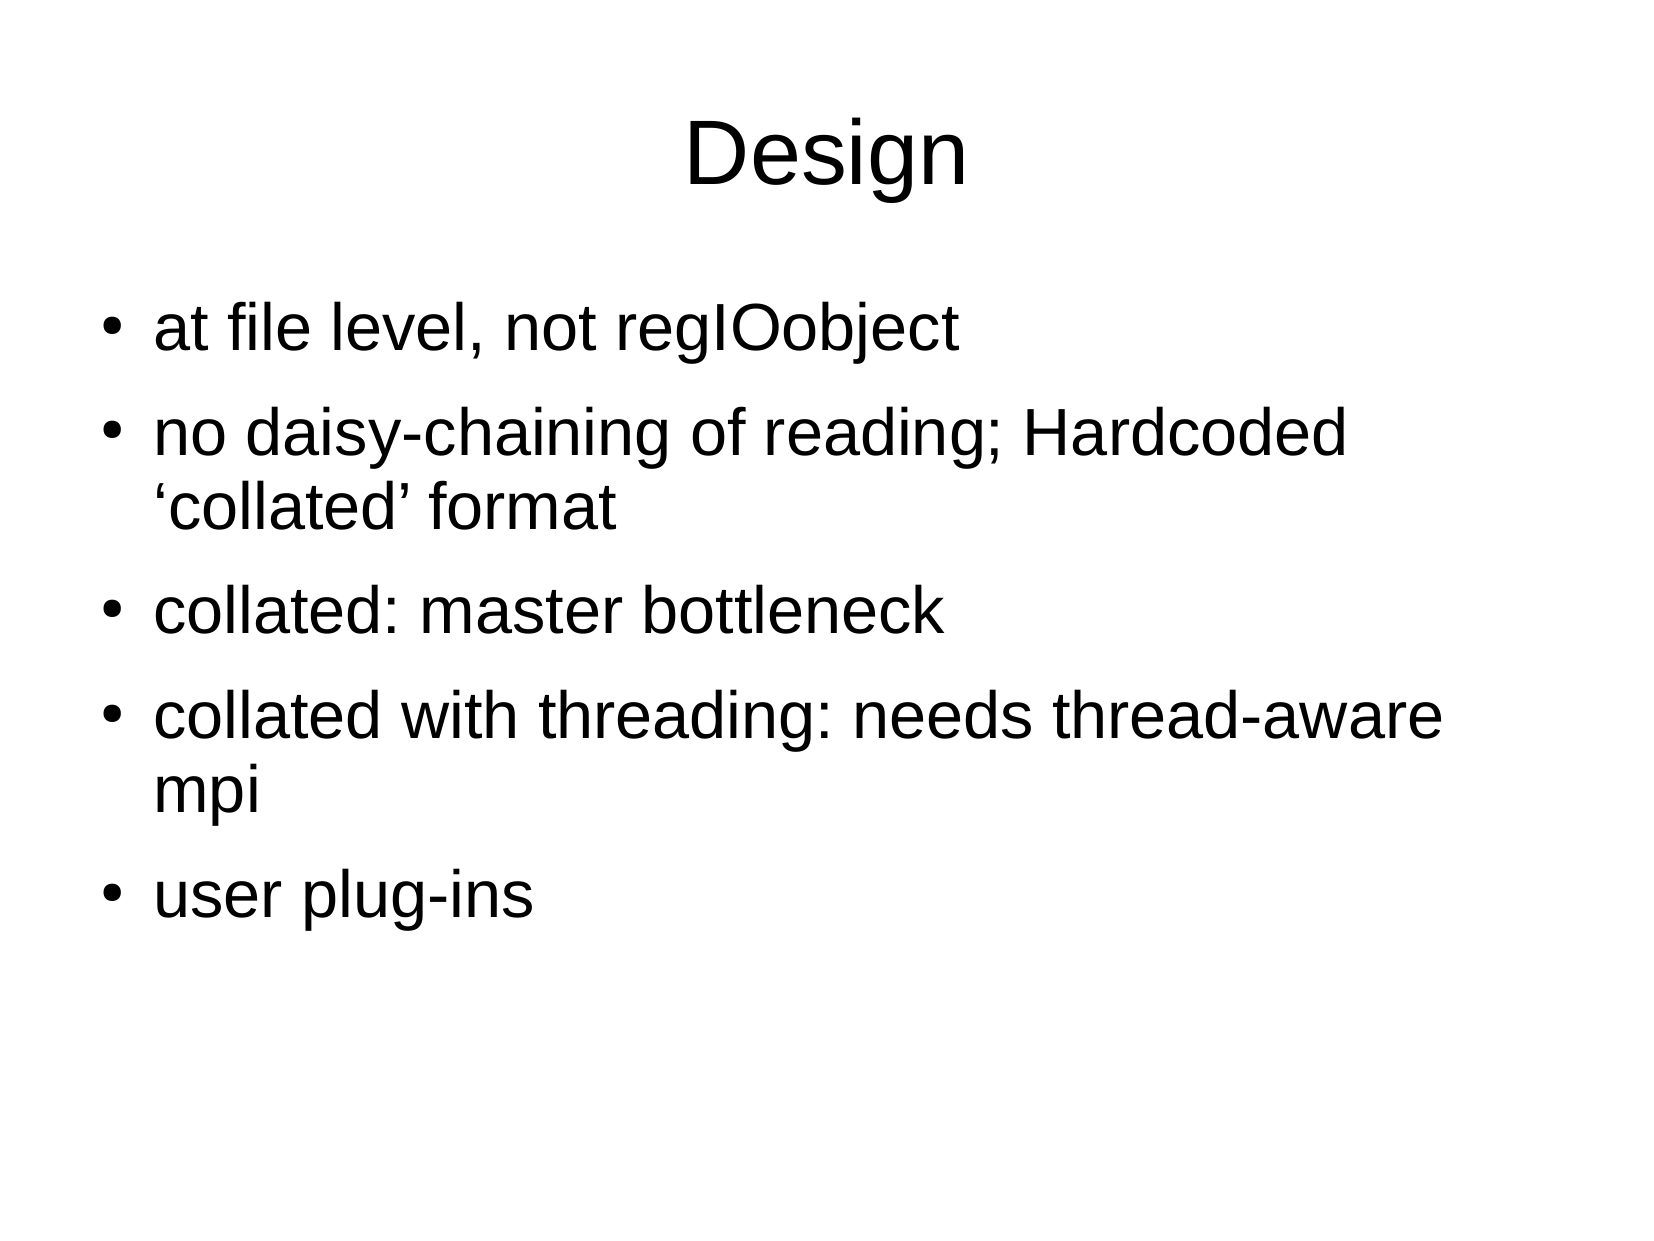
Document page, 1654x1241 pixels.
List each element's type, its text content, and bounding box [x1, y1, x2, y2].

list at file level, not regIOobject no daisy-chaining of reading; Hardcoded ‘collated’ format collated: master bottleneck collated with threading: needs thread-aware mpi user plug-ins [82, 290, 1571, 1010]
title Design [82, 49, 1571, 257]
